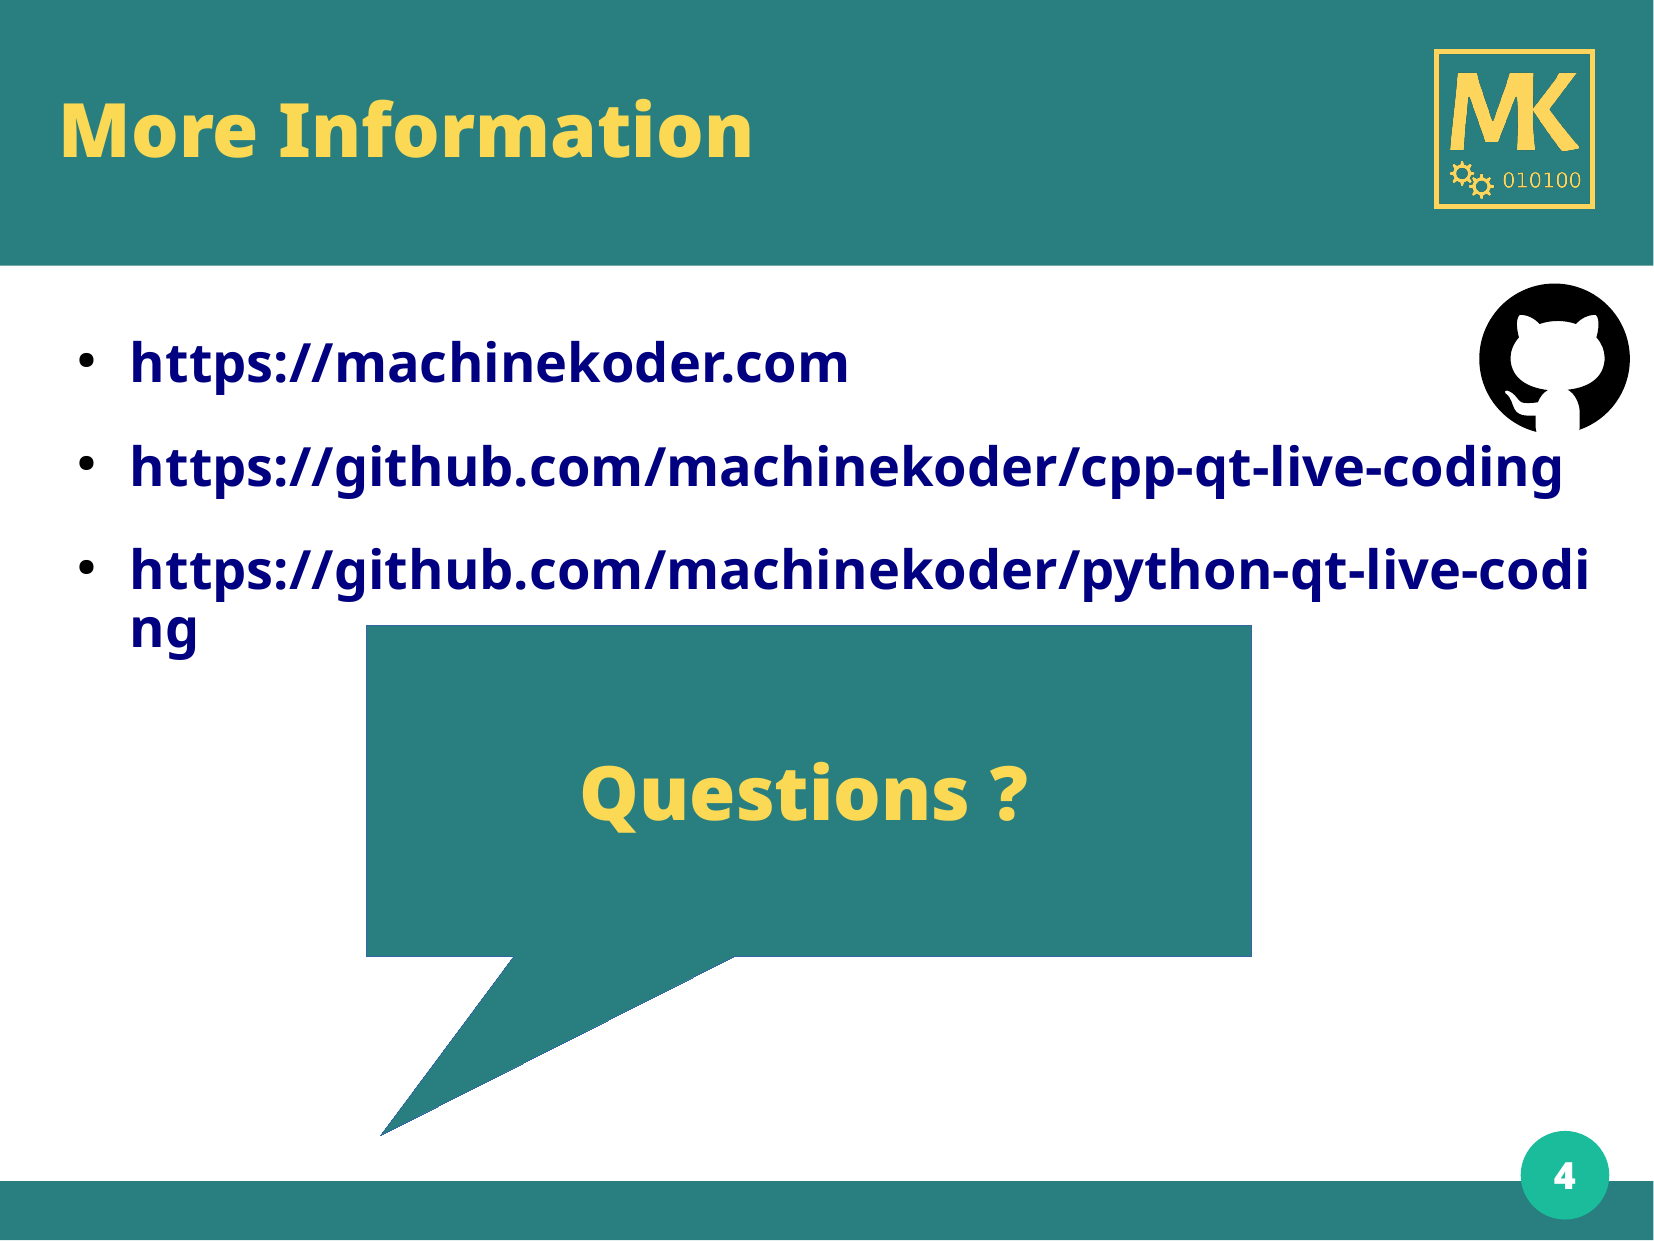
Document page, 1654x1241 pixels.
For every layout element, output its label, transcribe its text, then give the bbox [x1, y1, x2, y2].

title More Information [59, 49, 1595, 207]
text_box Questions ? [366, 625, 1252, 1136]
list https://machinekoder.com https://github.com/machinekoder/cpp-qt-live-coding https://github.com/machinekoder/python-qt-live-coding [59, 324, 1595, 1152]
picture [1479, 283, 1630, 432]
